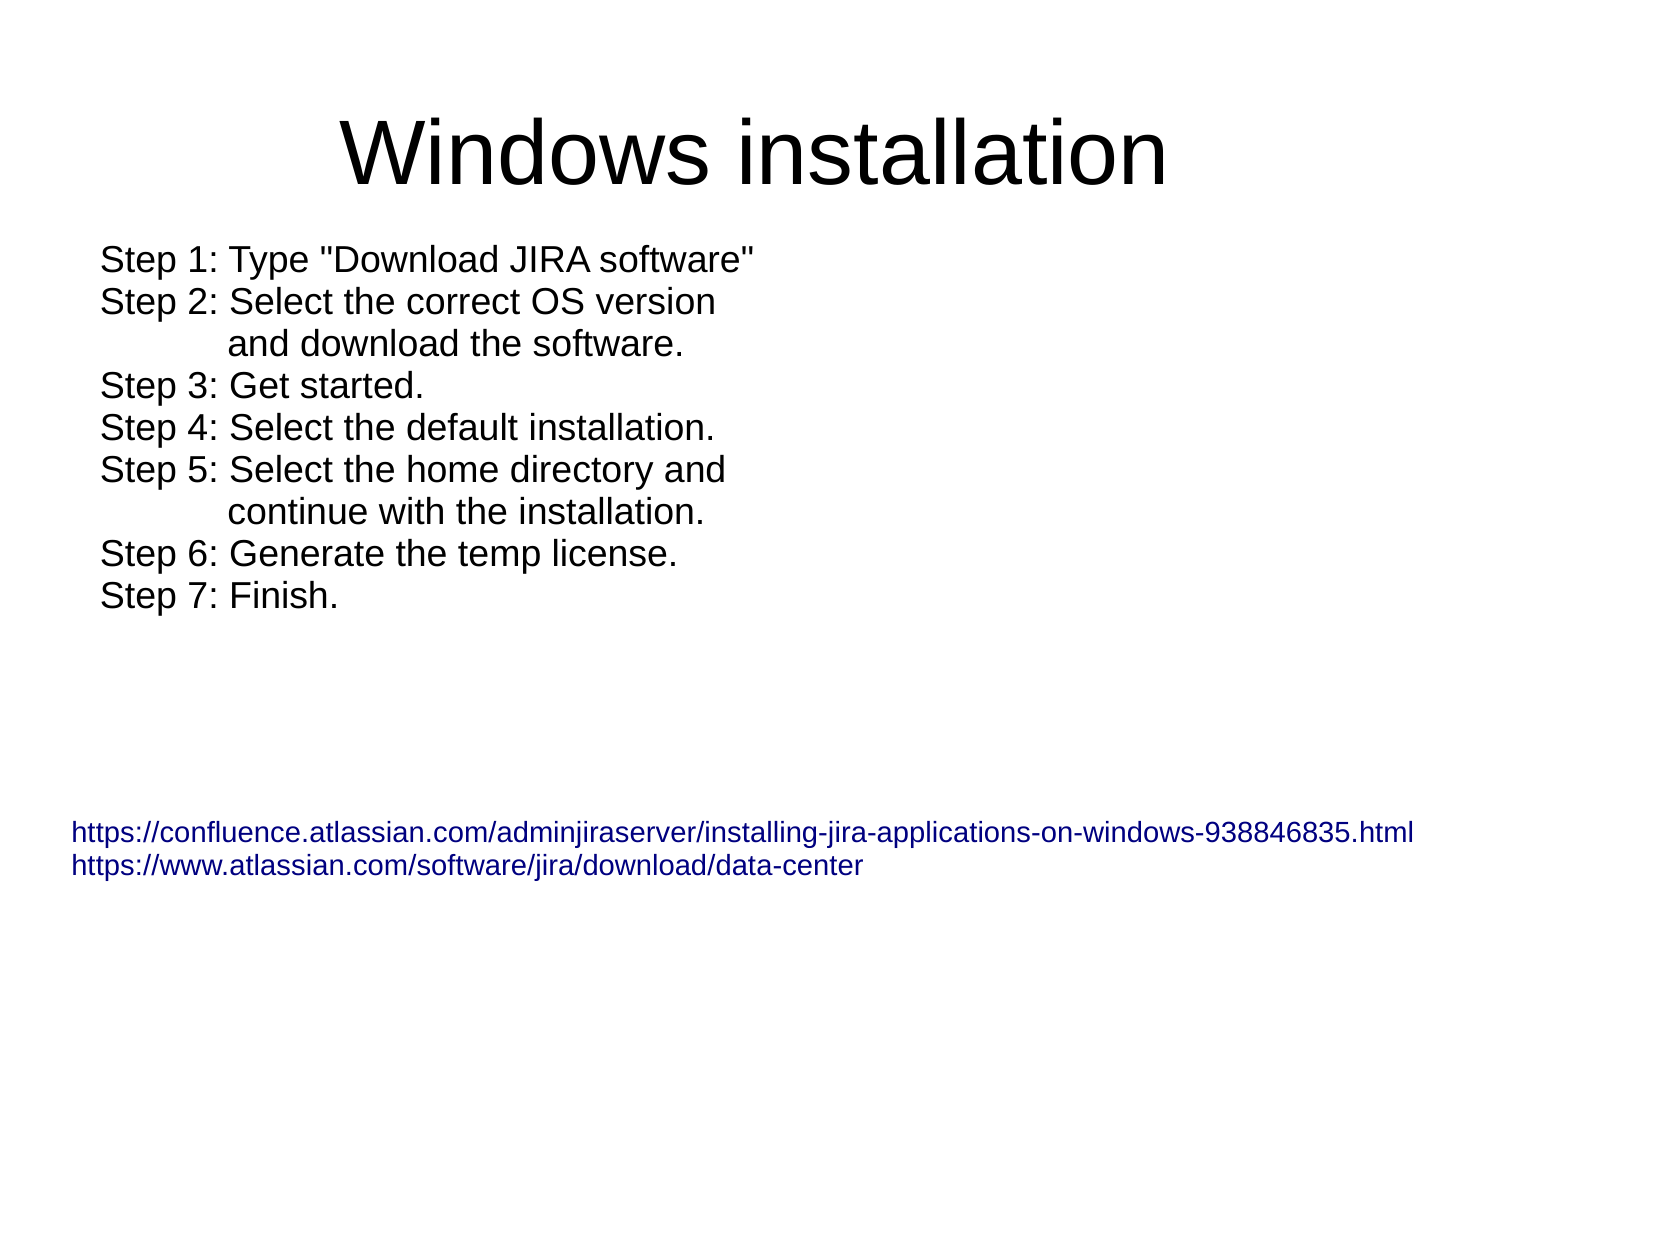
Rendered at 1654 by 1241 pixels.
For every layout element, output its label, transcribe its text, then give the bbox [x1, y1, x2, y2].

title https://confluence.atlassian.com/adminjiraserver/installing-jira-applications-on-windows-938846835.html https://www.atlassian.com/software/jira/download/data-center [71, 799, 1560, 899]
title Windows installation [82, 49, 1571, 257]
text_box Step 1: Type "Download JIRA software" Step 2: Select the correct OS version and download the software. Step 3: Get started. Step 4: Select the default installation. Step 5: Select the home directory and continue with the installation. Step 6: Generate the temp license. Step 7: Finish. [85, 230, 779, 625]
